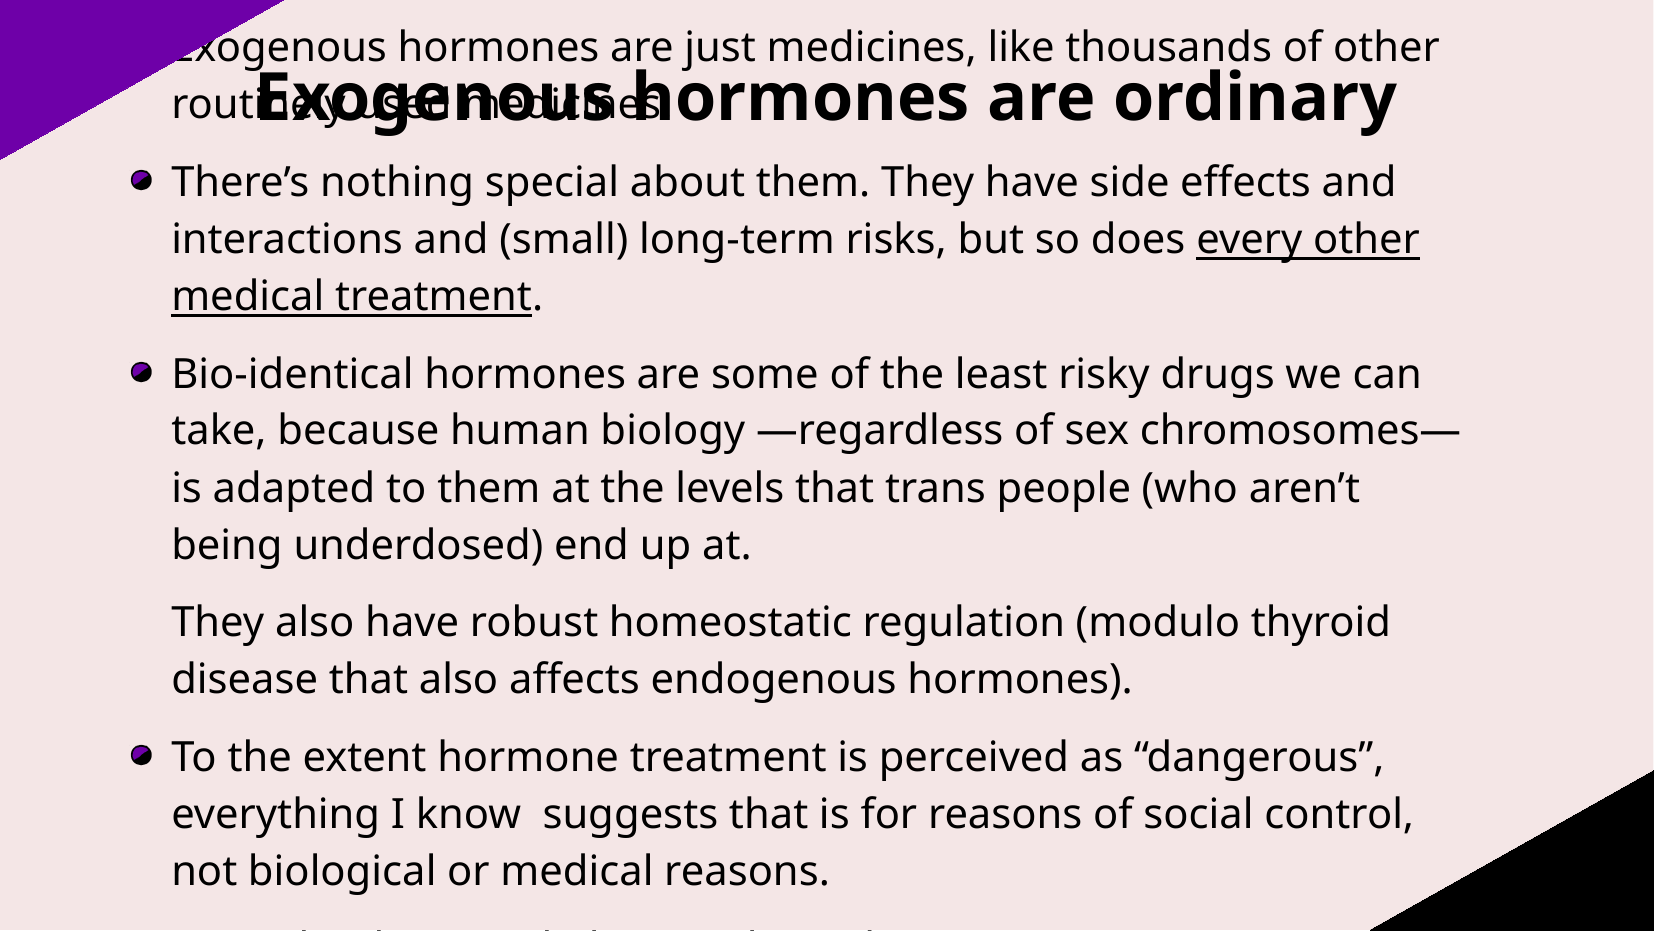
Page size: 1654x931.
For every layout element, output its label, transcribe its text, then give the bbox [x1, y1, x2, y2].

subtitle Exogenous hormones are just medicines, like thousands of other routinely used medicines. There’s nothing special about them. They have side effects and interactions and (small) long-term risks, but so does every other medical treatment. Bio-identical hormones are some of the least risky drugs we can take, because human biology —regardless of sex chromosomes— is adapted to them at the levels that trans people (who aren’t being underdosed) end up at. They also have robust homeostatic regulation (modulo thyroid disease that also affects endogenous hormones). To the extent hormone treatment is perceived as “dangerous”, everything I know suggests that is for reasons of social control, not biological or medical reasons. Never let them gaslight you about this. [129, 153, 1466, 839]
text_box [1370, 770, 1654, 931]
text_box [0, 0, 284, 160]
title Exogenous hormones are ordinary [82, 35, 1571, 154]
